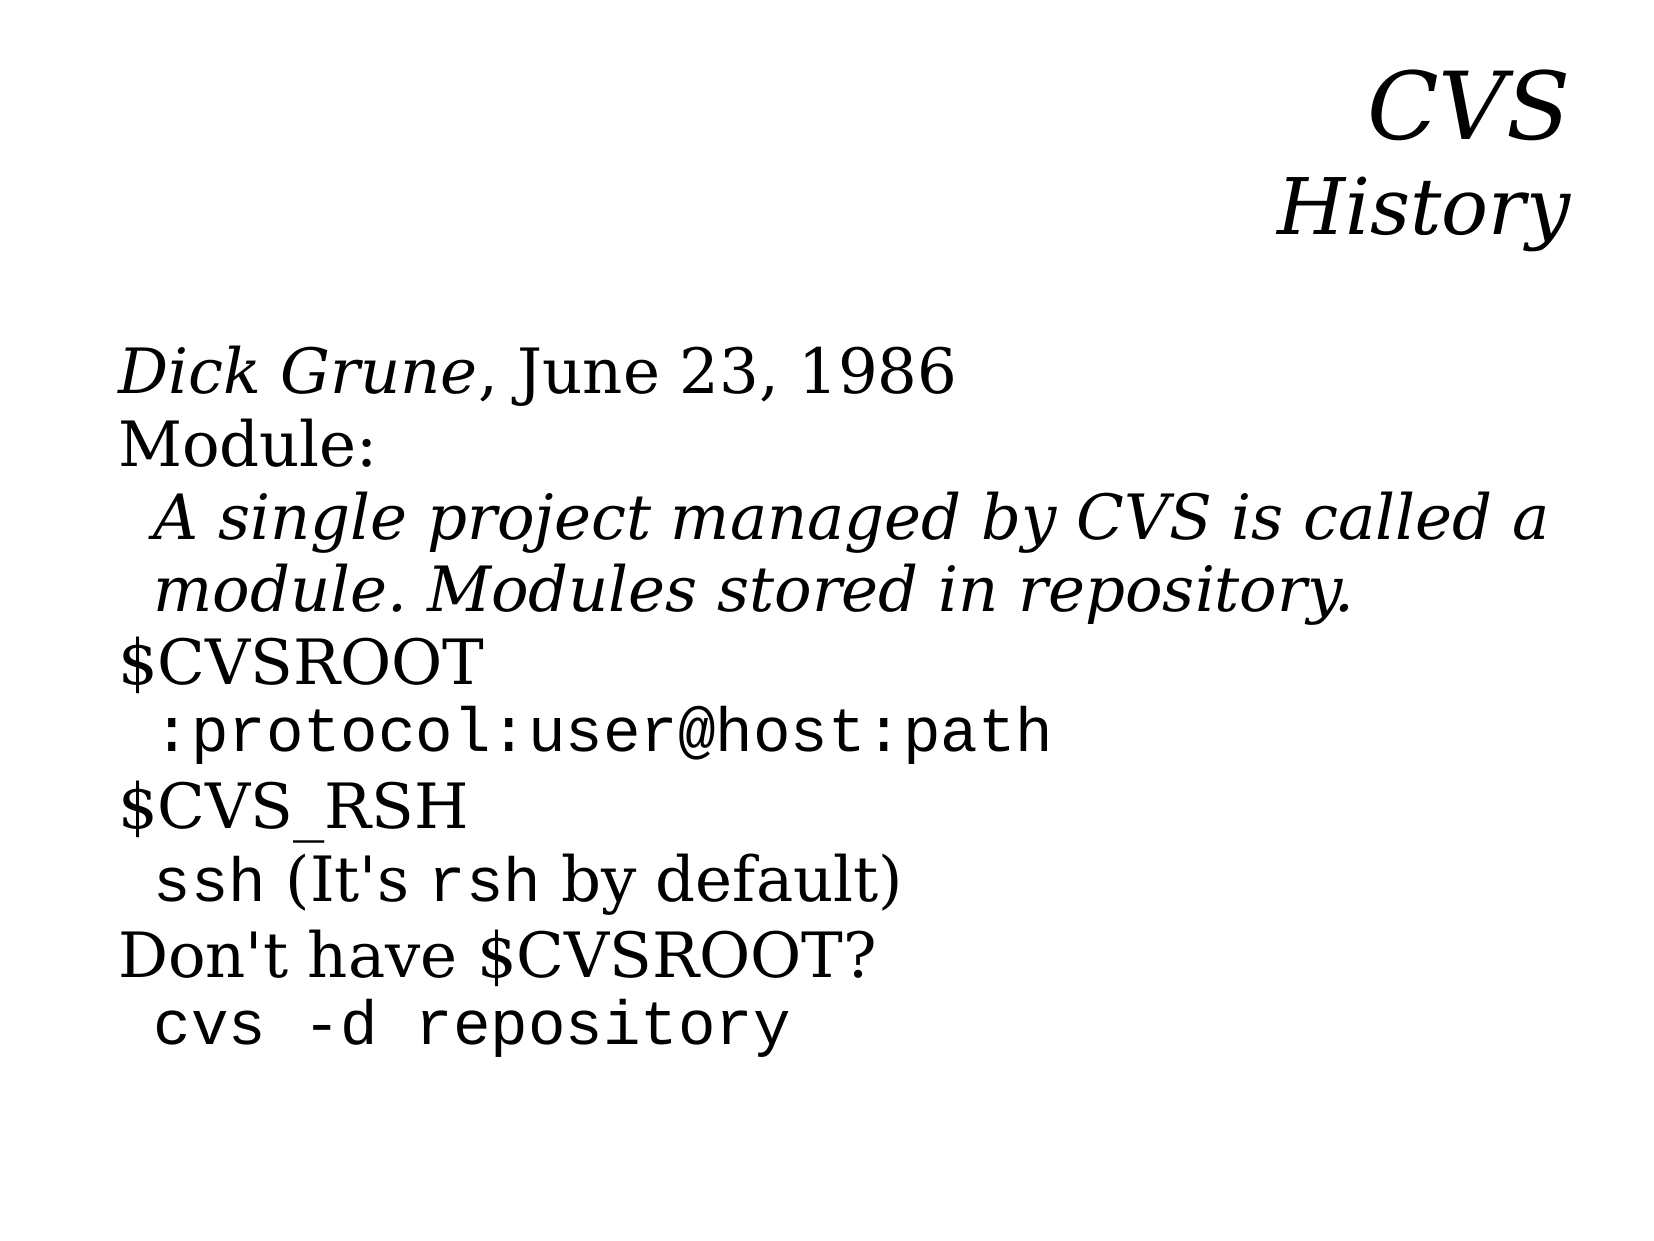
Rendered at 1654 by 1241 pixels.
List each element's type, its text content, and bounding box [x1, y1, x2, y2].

title CVS History [82, 52, 1571, 254]
subtitle Dick Grune, June 23, 1986 Module: A single project managed by CVS is called a module. Modules stored in repository. $CVSROOT :protocol:user@host:path $CVS_RSH ssh (It's rsh by default) Don't have $CVSROOT? cvs -d repository [82, 297, 1571, 1102]
